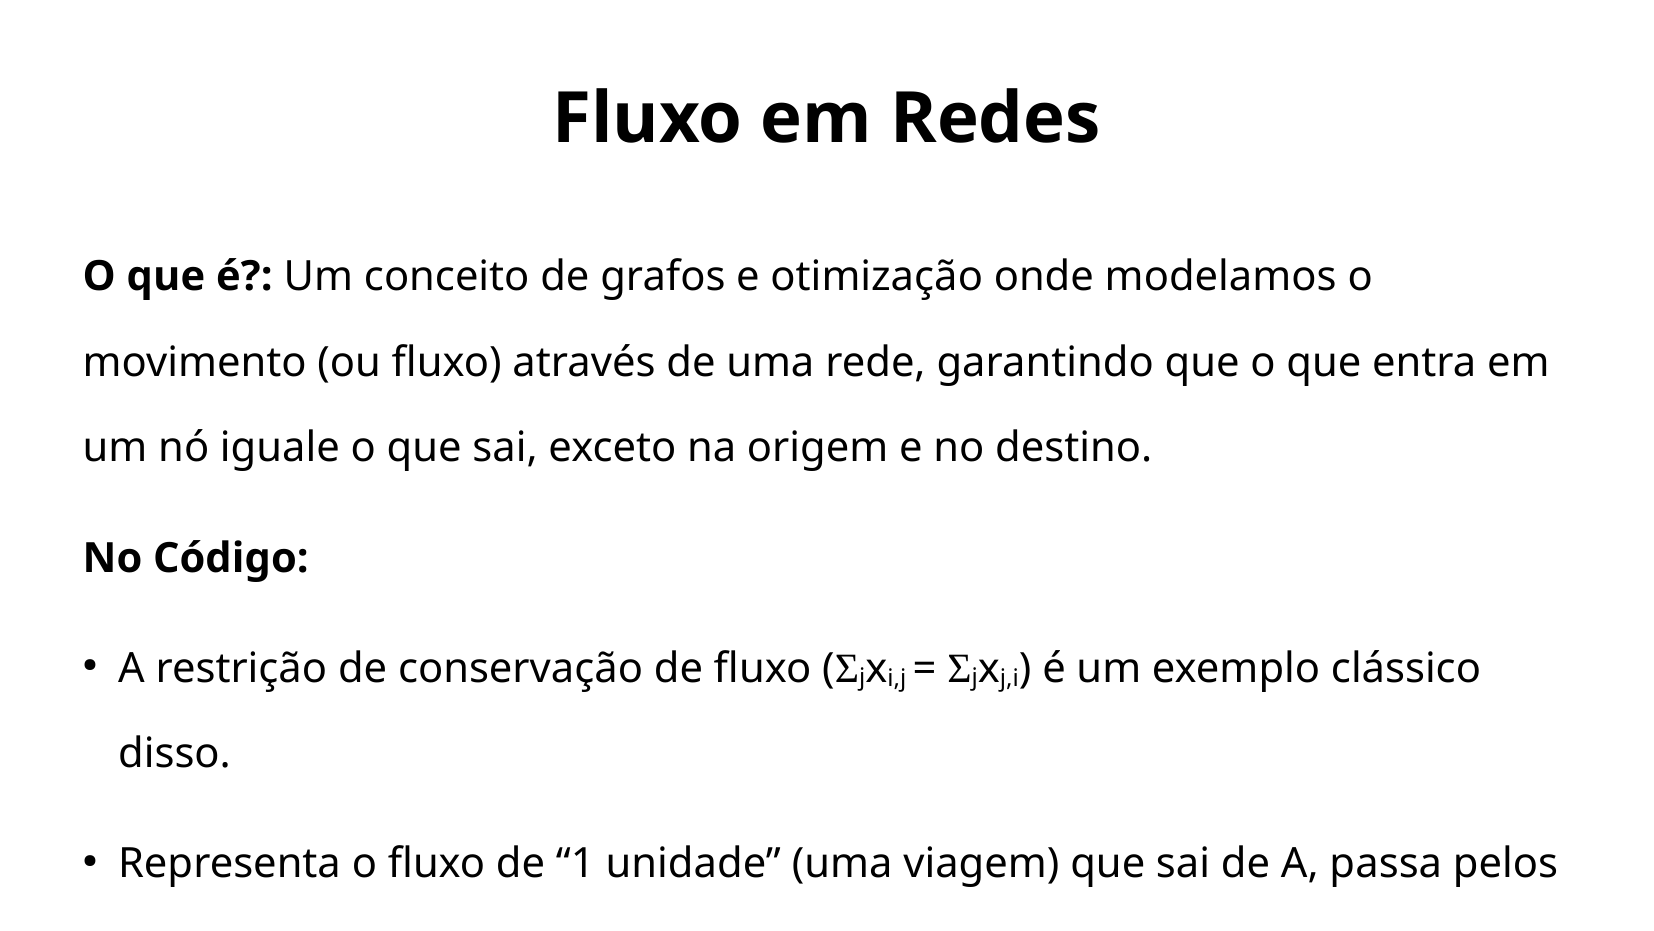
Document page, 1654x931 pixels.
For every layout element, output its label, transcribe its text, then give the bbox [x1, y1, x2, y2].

title Fluxo em Redes [82, 37, 1571, 193]
subtitle O que é?: Um conceito de grafos e otimização onde modelamos o movimento (ou fluxo) através de uma rede, garantindo que o que entra em um nó iguale o que sai, exceto na origem e no destino. No Código: A restrição de conservação de fluxo (Σjxi,j = Σjxj,i​) é um exemplo clássico disso. Representa o fluxo de “1 unidade” (uma viagem) que sai de A, passa pelos pontos intermediários e chega em B, sem se perder ou se acumular. [82, 217, 1571, 827]
